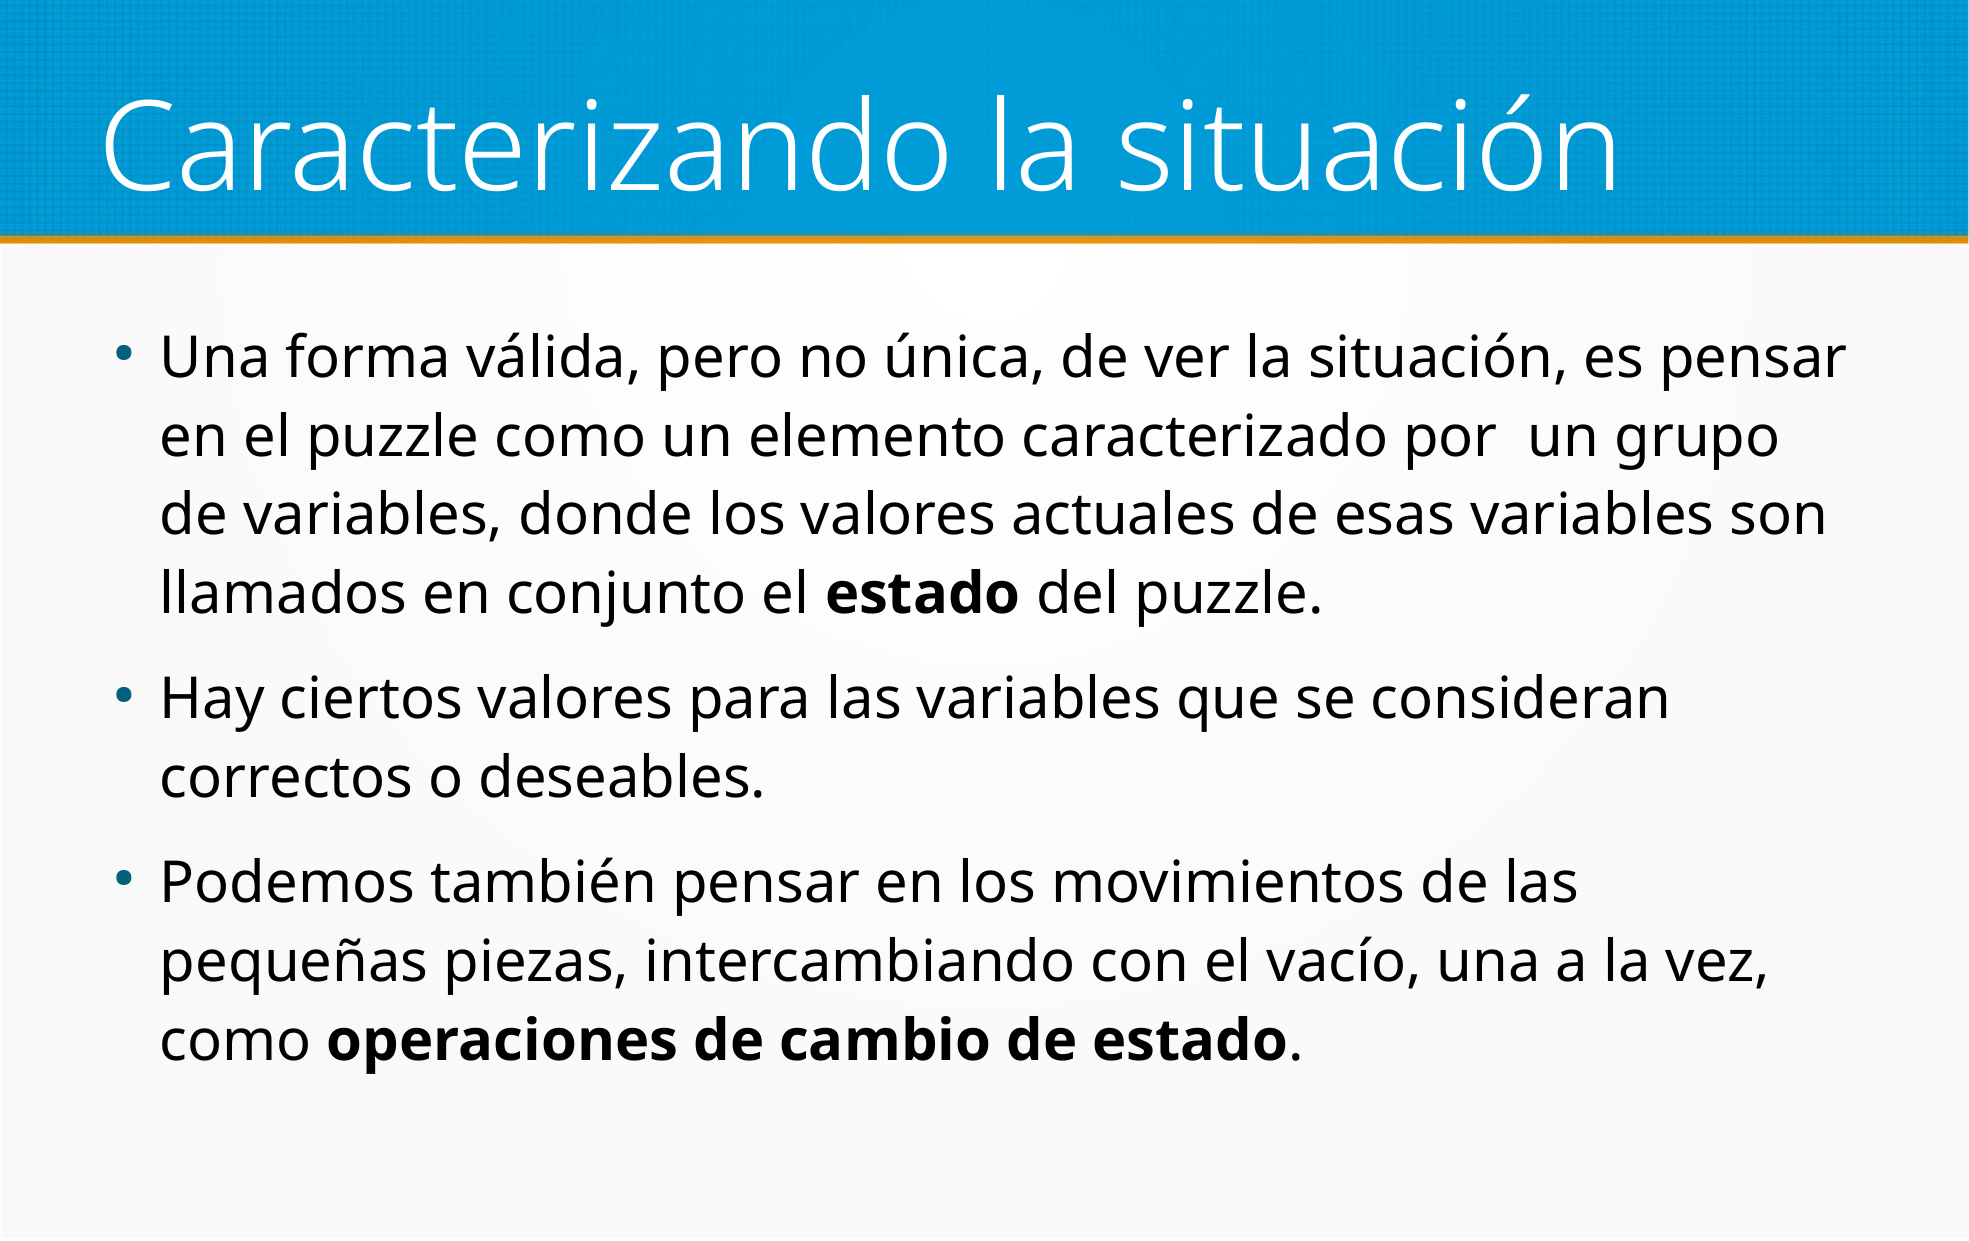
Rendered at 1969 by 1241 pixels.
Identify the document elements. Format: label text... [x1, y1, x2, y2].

title Caracterizando la situación [98, 19, 1870, 227]
picture [0, 233, 1969, 1241]
list Una forma válida, pero no única, de ver la situación, es pensar en el puzzle como un elemento caracterizado por un grupo de variables, donde los valores actuales de esas variables son llamados en conjunto el estado del puzzle. Hay ciertos valores para las variables que se consideran correctos o deseables. Podemos también pensar en los movimientos de las pequeñas piezas, intercambiando con el vacío, una a la vez, como operaciones de cambio de estado. [98, 315, 1861, 1081]
